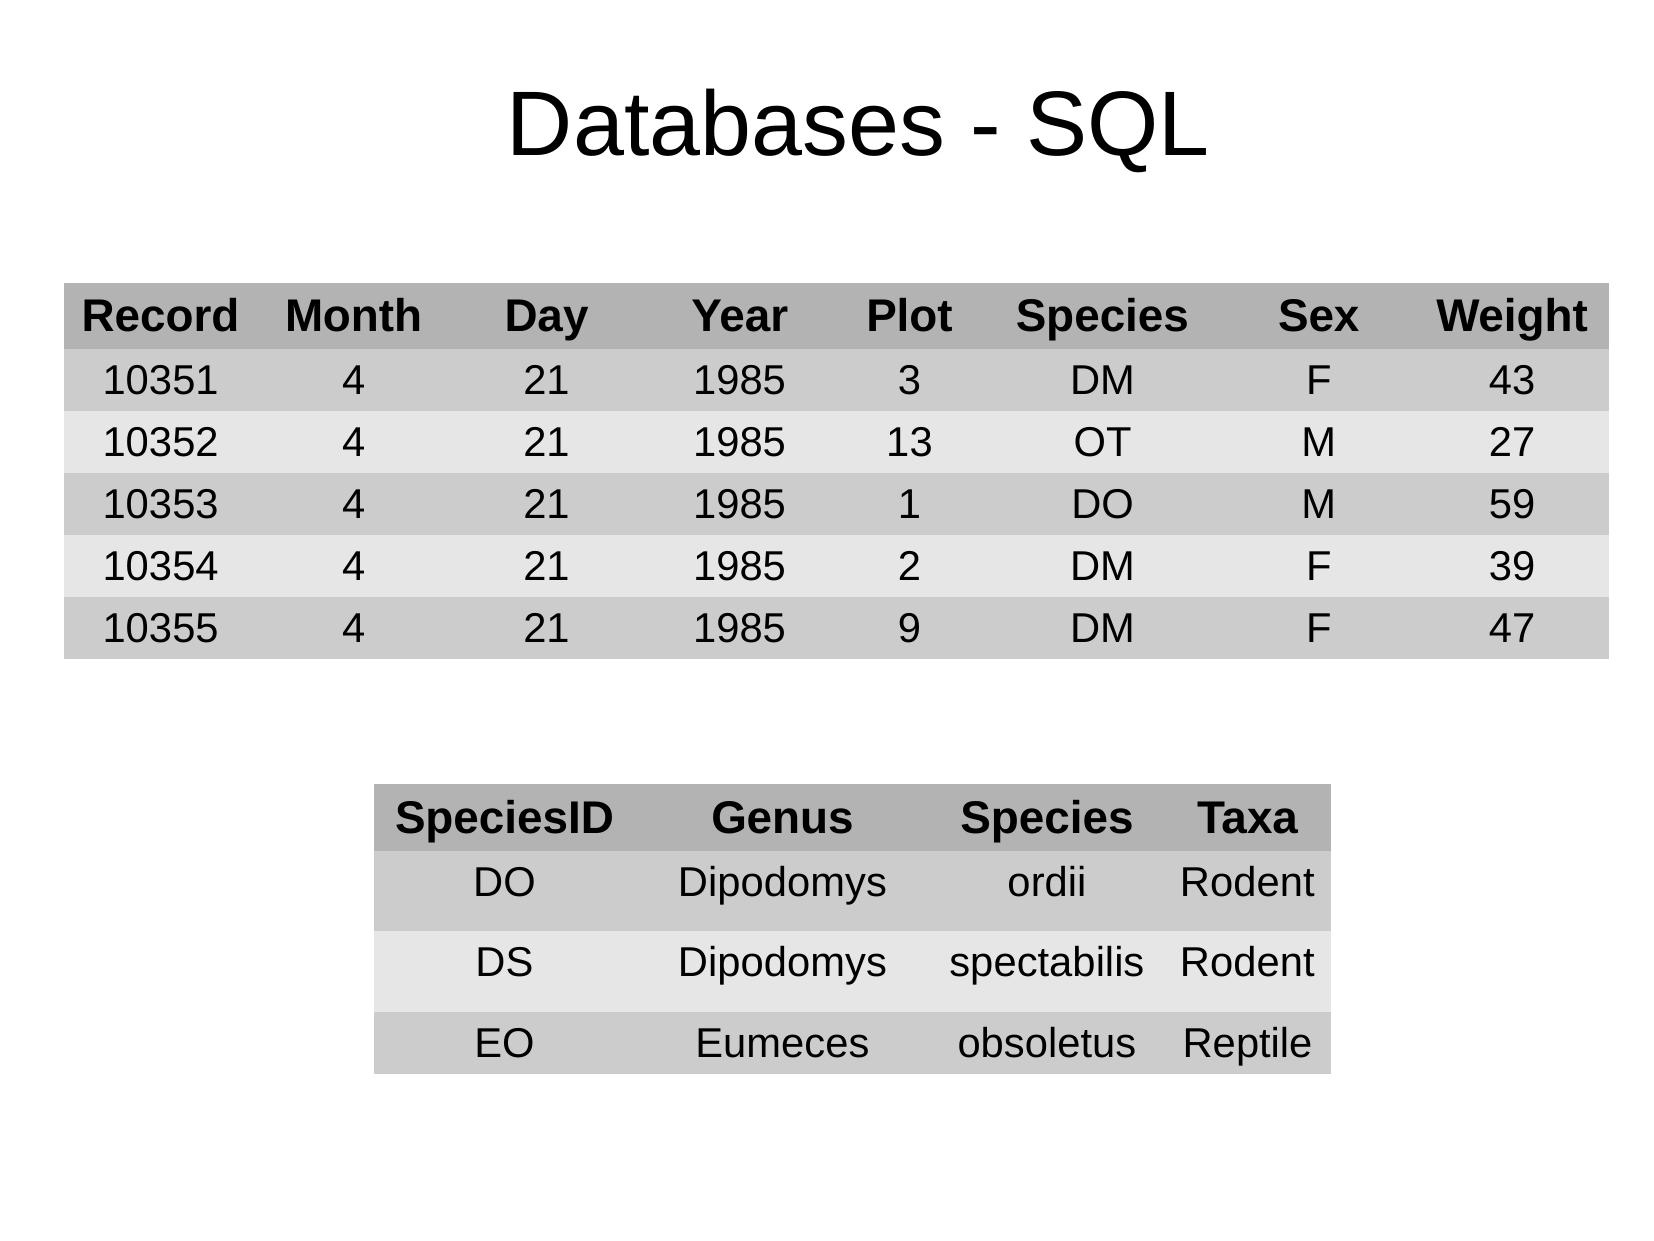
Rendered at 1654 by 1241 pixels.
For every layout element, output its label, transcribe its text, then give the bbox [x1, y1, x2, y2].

table_cell M [1222, 473, 1415, 535]
table_cell 4 [257, 473, 450, 535]
table_cell 10353 [64, 473, 257, 535]
table_cell 21 [450, 411, 643, 473]
table_cell F [1222, 535, 1415, 597]
table_header Month [257, 283, 450, 349]
table_cell 4 [257, 349, 450, 411]
table_cell 13 [836, 411, 983, 473]
table_header Taxa [1164, 784, 1331, 851]
table_cell Rodent [1164, 851, 1331, 931]
table_header Weight [1415, 283, 1609, 349]
table_cell DM [983, 535, 1222, 597]
table_cell Reptile [1164, 1012, 1331, 1074]
table_cell 4 [257, 411, 450, 473]
table_cell 1985 [643, 473, 836, 535]
table_cell OT [983, 411, 1222, 473]
table_header Plot [836, 283, 983, 349]
table_cell spectabilis [930, 931, 1164, 1012]
table_cell 1985 [643, 597, 836, 659]
table_cell Dipodomys [635, 931, 930, 1012]
table_header Year [643, 283, 836, 349]
table_header Day [450, 283, 643, 349]
table_header Species [930, 784, 1164, 851]
table_cell 10355 [64, 597, 257, 659]
table_cell DO [374, 851, 635, 931]
table_cell 21 [450, 535, 643, 597]
table_cell 43 [1415, 349, 1609, 411]
table_cell M [1222, 411, 1415, 473]
table_cell Eumeces [635, 1012, 930, 1074]
table_cell DS [374, 931, 635, 1012]
table_cell F [1222, 349, 1415, 411]
table_header SpeciesID [374, 784, 635, 851]
table_cell 3 [836, 349, 983, 411]
table_cell 4 [257, 535, 450, 597]
table_cell 10352 [64, 411, 257, 473]
table_cell 59 [1415, 473, 1609, 535]
table_cell 1985 [643, 349, 836, 411]
table_header Sex [1222, 283, 1415, 349]
table_cell DM [983, 349, 1222, 411]
table_cell 39 [1415, 535, 1609, 597]
table_cell 1 [836, 473, 983, 535]
text_box Databases - SQL [303, 65, 1414, 183]
table_cell 21 [450, 349, 643, 411]
table_cell 9 [836, 597, 983, 659]
table_cell 1985 [643, 411, 836, 473]
table_cell ordii [930, 851, 1164, 931]
table_header Record [64, 283, 257, 349]
table_header Species [983, 283, 1222, 349]
table_cell 47 [1415, 597, 1609, 659]
table_cell 21 [450, 597, 643, 659]
table_header Genus [635, 784, 930, 851]
table_cell Rodent [1164, 931, 1331, 1012]
table_cell 1985 [643, 535, 836, 597]
table_cell Dipodomys [635, 851, 930, 931]
table_cell DM [983, 597, 1222, 659]
table_cell 4 [257, 597, 450, 659]
table_cell DO [983, 473, 1222, 535]
table_cell 10351 [64, 349, 257, 411]
table_cell 10354 [64, 535, 257, 597]
table_cell obsoletus [930, 1012, 1164, 1074]
table_cell 2 [836, 535, 983, 597]
table_cell F [1222, 597, 1415, 659]
table_cell 21 [450, 473, 643, 535]
table_cell 27 [1415, 411, 1609, 473]
table_cell EO [374, 1012, 635, 1074]
